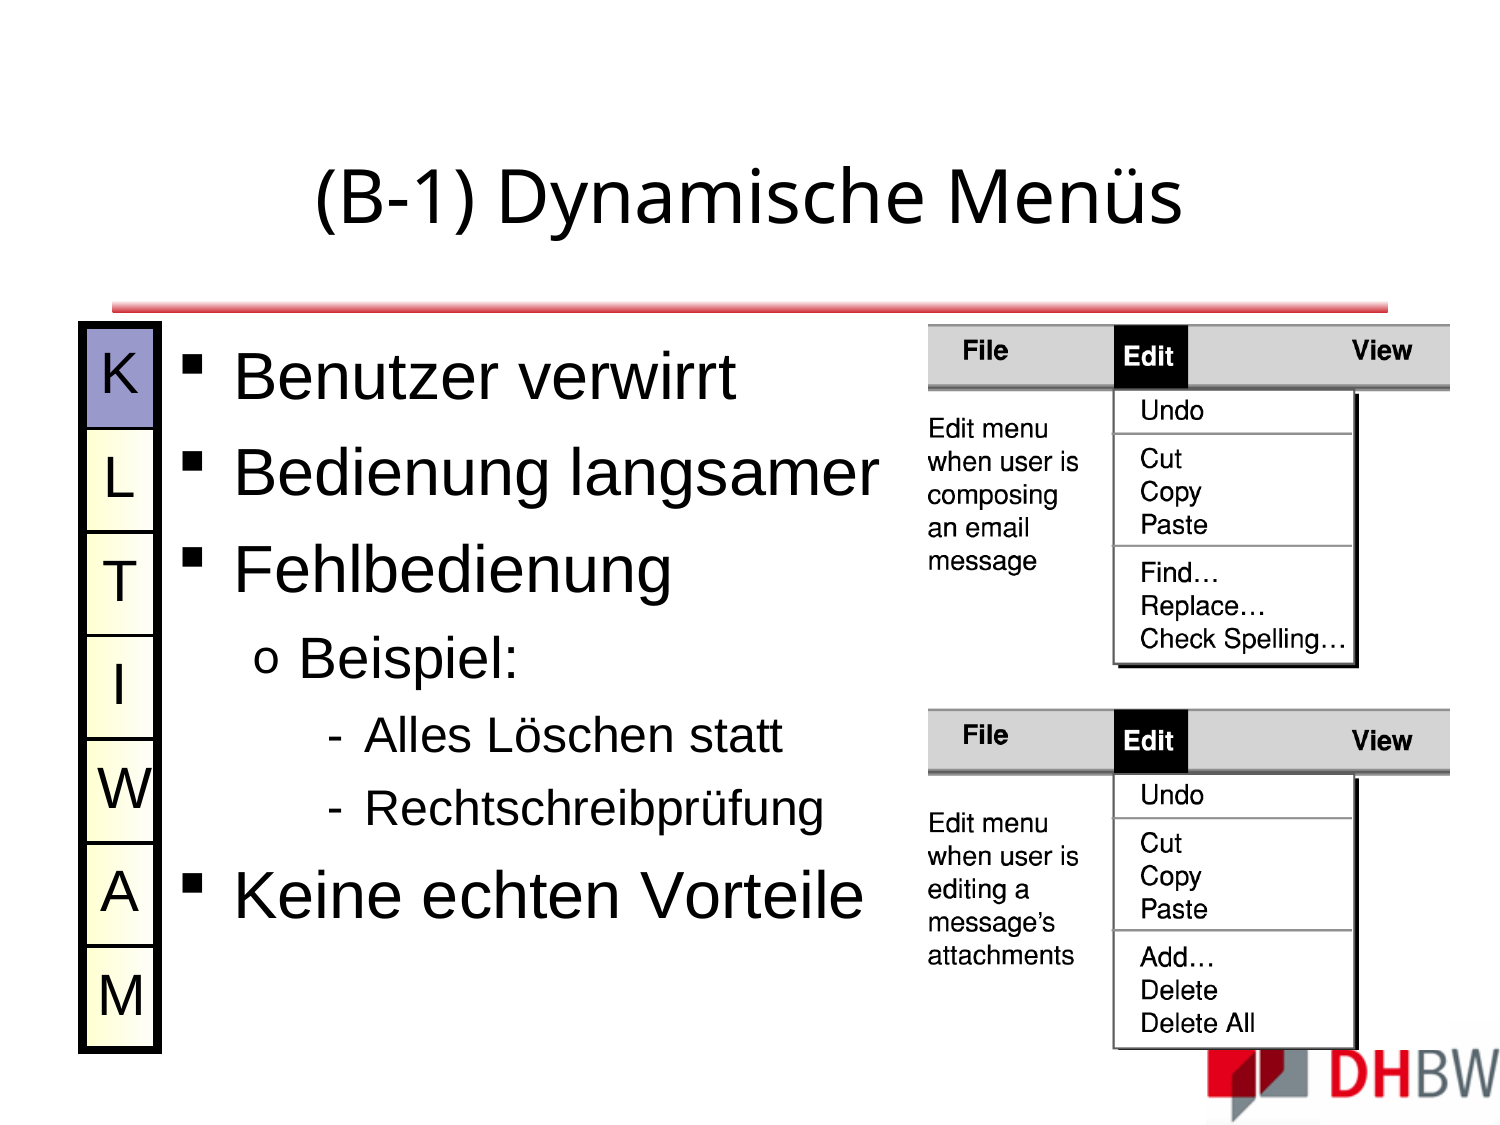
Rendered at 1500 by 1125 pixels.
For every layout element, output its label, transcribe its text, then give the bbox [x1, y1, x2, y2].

chart [928, 324, 1450, 1051]
table_header K [87, 329, 153, 427]
list Benutzer verwirrt Bedienung langsamer Fehlbedienung Beispiel: Alles Löschen statt Rechtschreibprüfung Keine echten Vorteile [162, 324, 913, 1051]
table_cell A [87, 845, 153, 944]
table_cell T [87, 534, 153, 634]
table_cell I [87, 637, 153, 737]
picture [1206, 1021, 1500, 1125]
table_cell L [87, 430, 153, 530]
table_cell W [87, 741, 153, 841]
title (B-1) Dynamische Menüs [112, 99, 1388, 288]
table_cell M [87, 948, 153, 1046]
